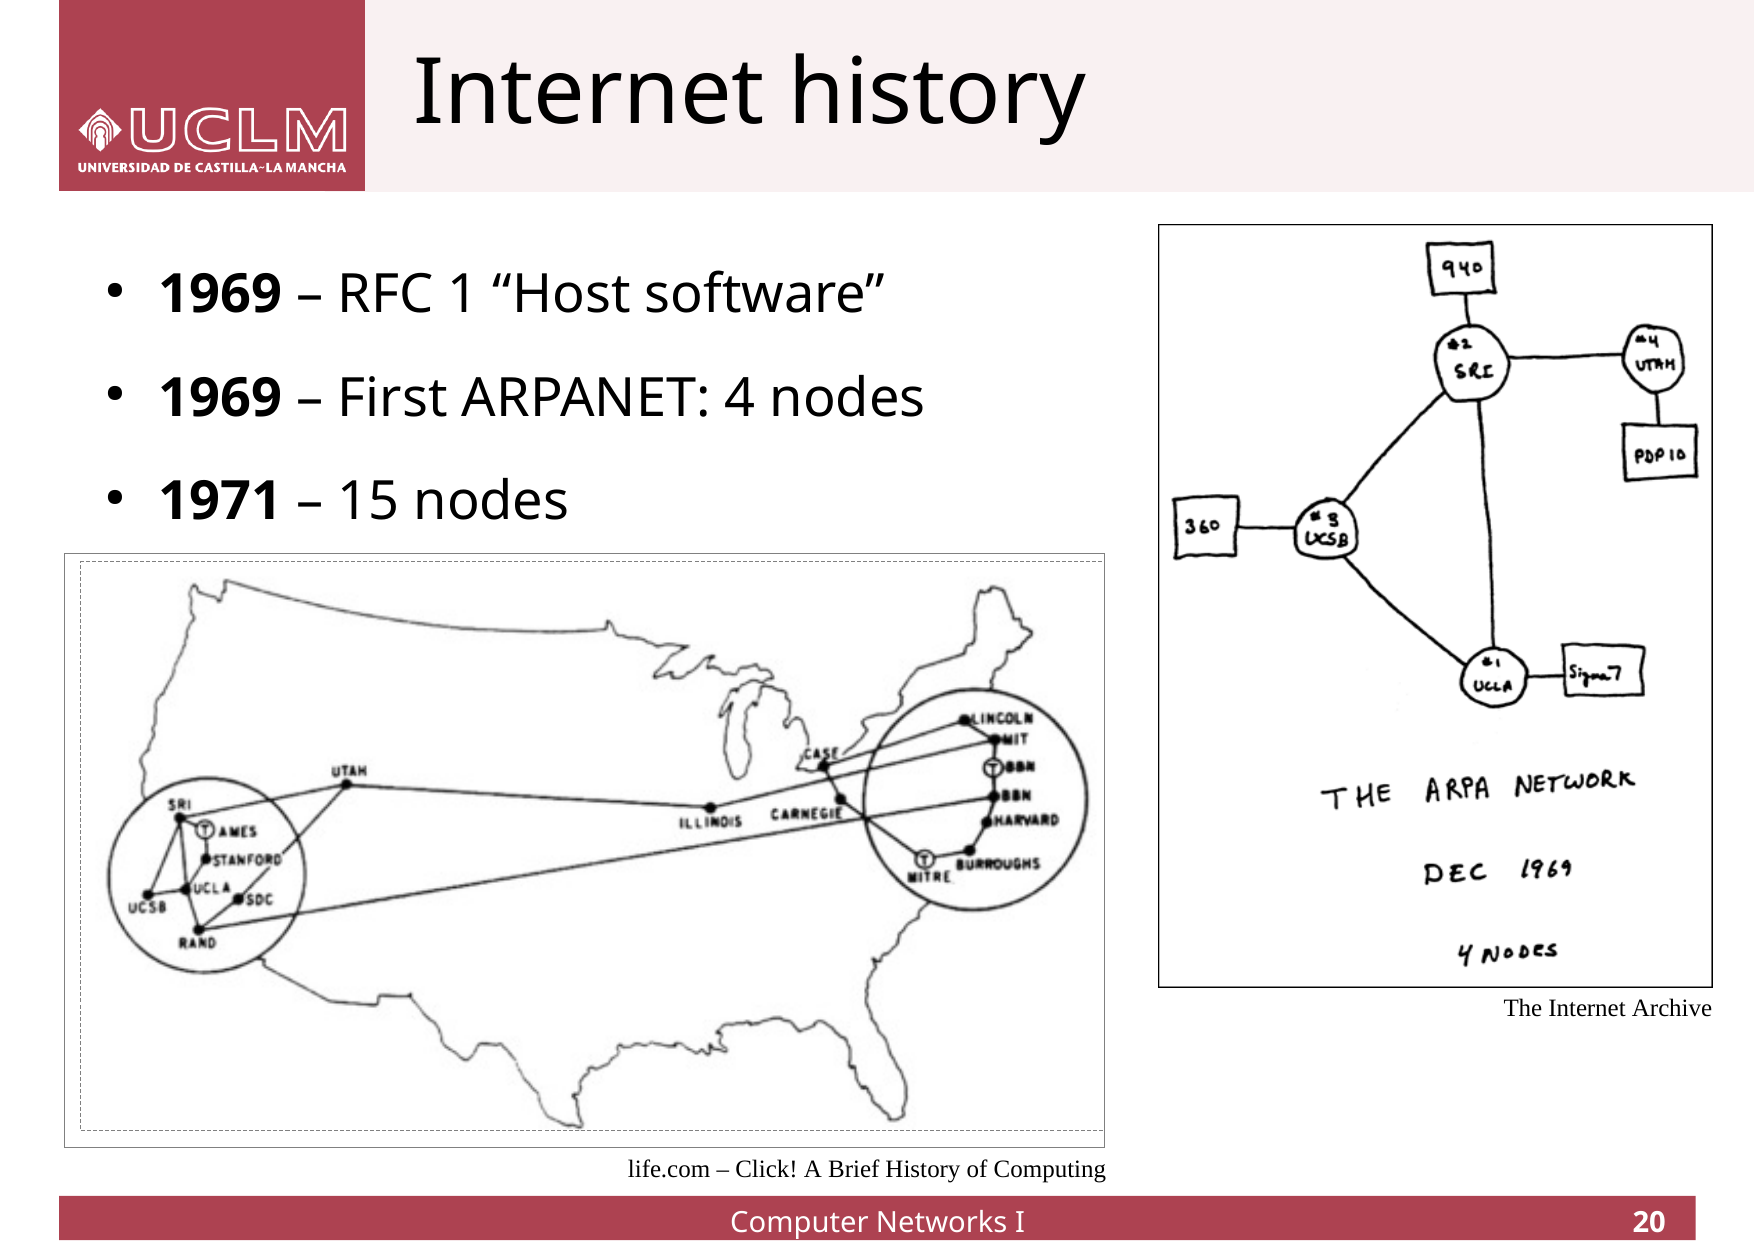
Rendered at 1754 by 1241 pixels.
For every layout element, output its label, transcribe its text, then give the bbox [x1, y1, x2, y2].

title Internet history [413, 0, 1667, 198]
list 1969 – RFC 1 “Host software” 1969 – First ARPANET: 4 nodes 1971 – 15 nodes [87, 254, 1123, 643]
text_box The Internet Archive [1464, 991, 1713, 1024]
picture [59, 0, 365, 191]
text_box life.com – Click! A Brief History of Computing [568, 1152, 1114, 1185]
picture [1158, 224, 1713, 988]
picture [80, 561, 1104, 1131]
list 1969 – RFC 1 “Host software” 1969 – First ARPANET: 4 nodes 1971 – 15 nodes [87, 554, 1104, 561]
